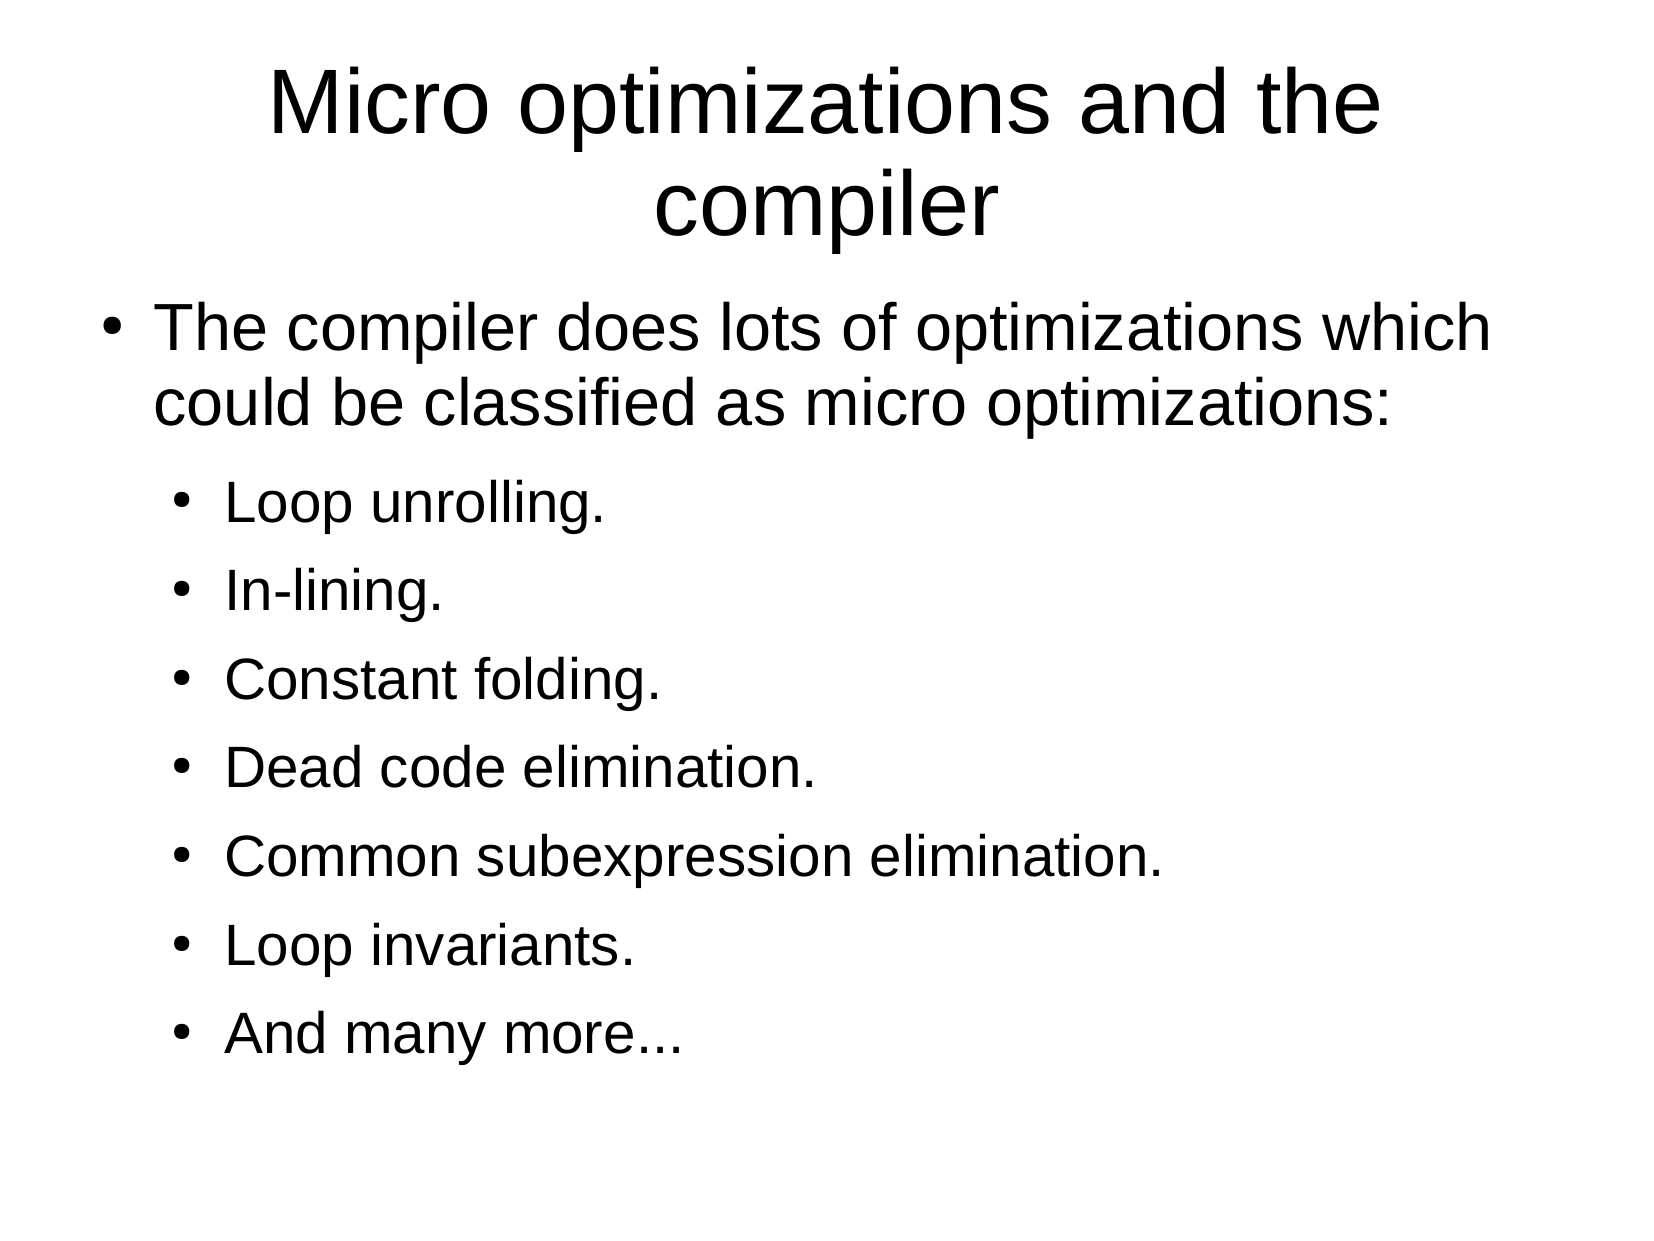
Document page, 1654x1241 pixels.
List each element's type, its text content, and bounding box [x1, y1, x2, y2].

title Micro optimizations and the compiler [82, 49, 1571, 257]
list The compiler does lots of optimizations which could be classified as micro optimizations: Loop unrolling. In-lining. Constant folding. Dead code elimination. Common subexpression elimination. Loop invariants. And many more... [82, 290, 1571, 1109]
